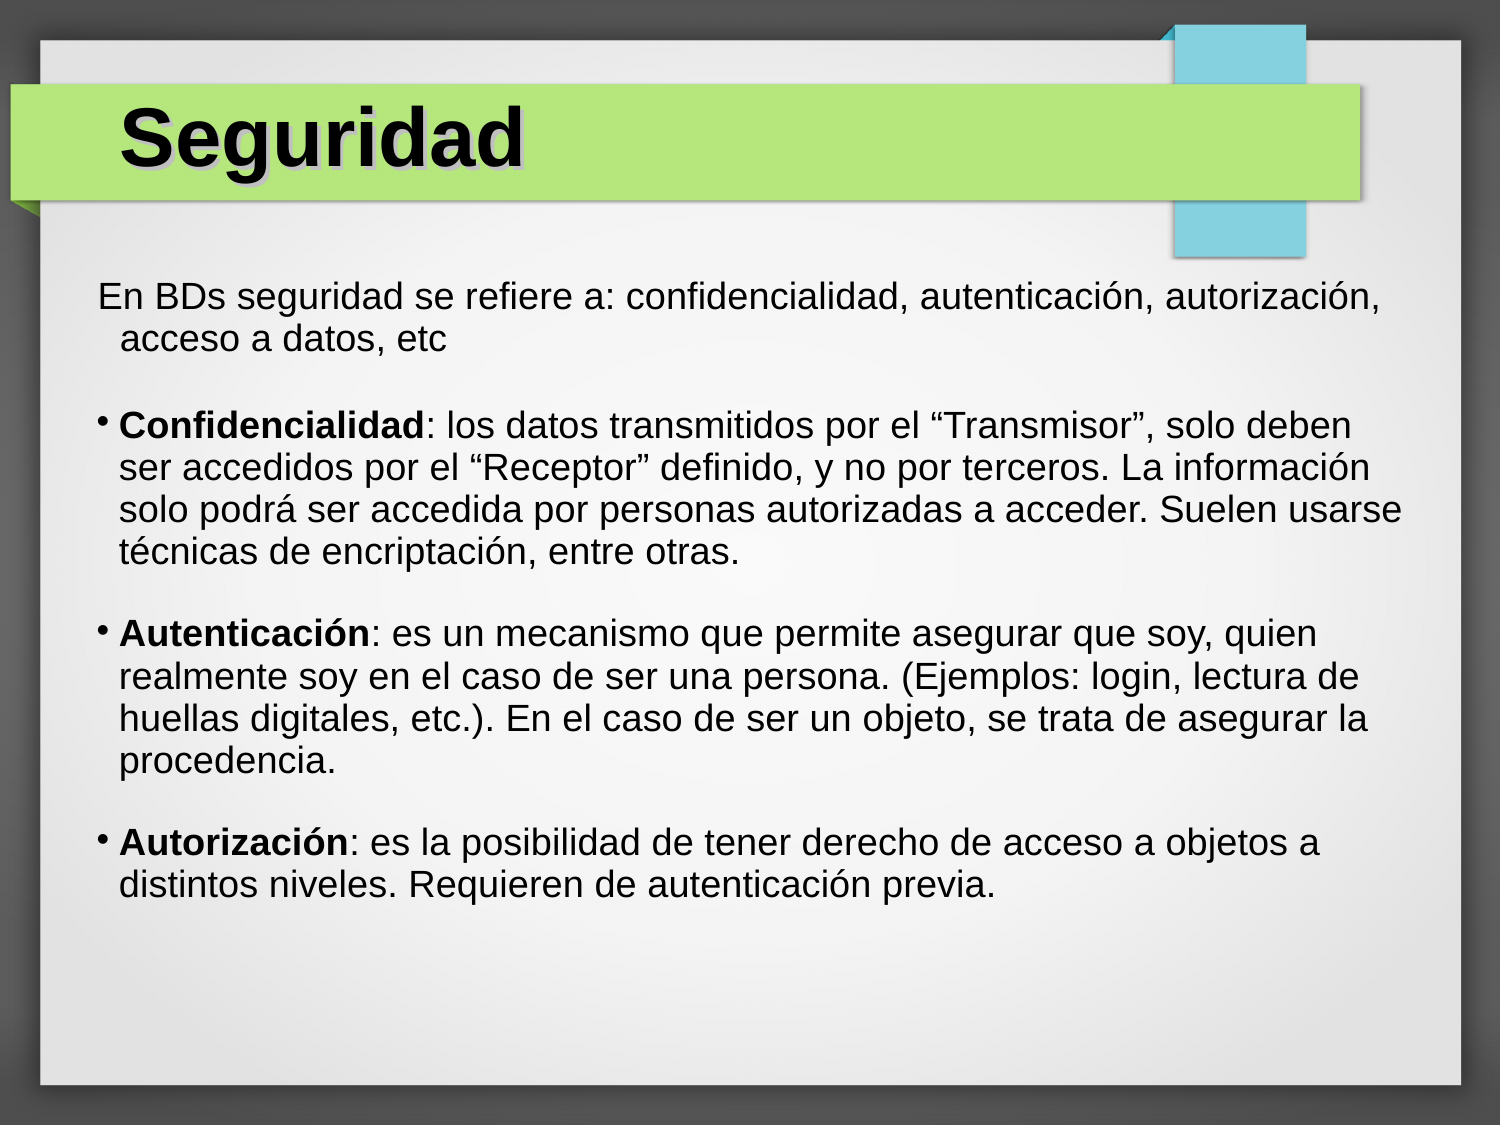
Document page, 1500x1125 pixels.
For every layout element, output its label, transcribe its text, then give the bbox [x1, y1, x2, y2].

list En BDs seguridad se refiere a: confidencialidad, autenticación, autorización, acceso a datos, etc Confidencialidad: los datos transmitidos por el “Transmisor”, solo deben ser accedidos por el “Receptor” definido, y no por terceros. La información solo podrá ser accedida por personas autorizadas a acceder. Suelen usarse técnicas de encriptación, entre otras. Autenticación: es un mecanismo que permite asegurar que soy, quien realmente soy en el caso de ser una persona. (Ejemplos: login, lectura de huellas digitales, etc.). En el caso de ser un objeto, se trata de asegurar la procedencia. Autorización: es la posibilidad de tener derecho de acceso a objetos a distintos niveles. Requieren de autenticación previa. [75, 267, 1426, 921]
title Seguridad [75, 85, 1147, 193]
picture [0, 0, 1500, 1125]
